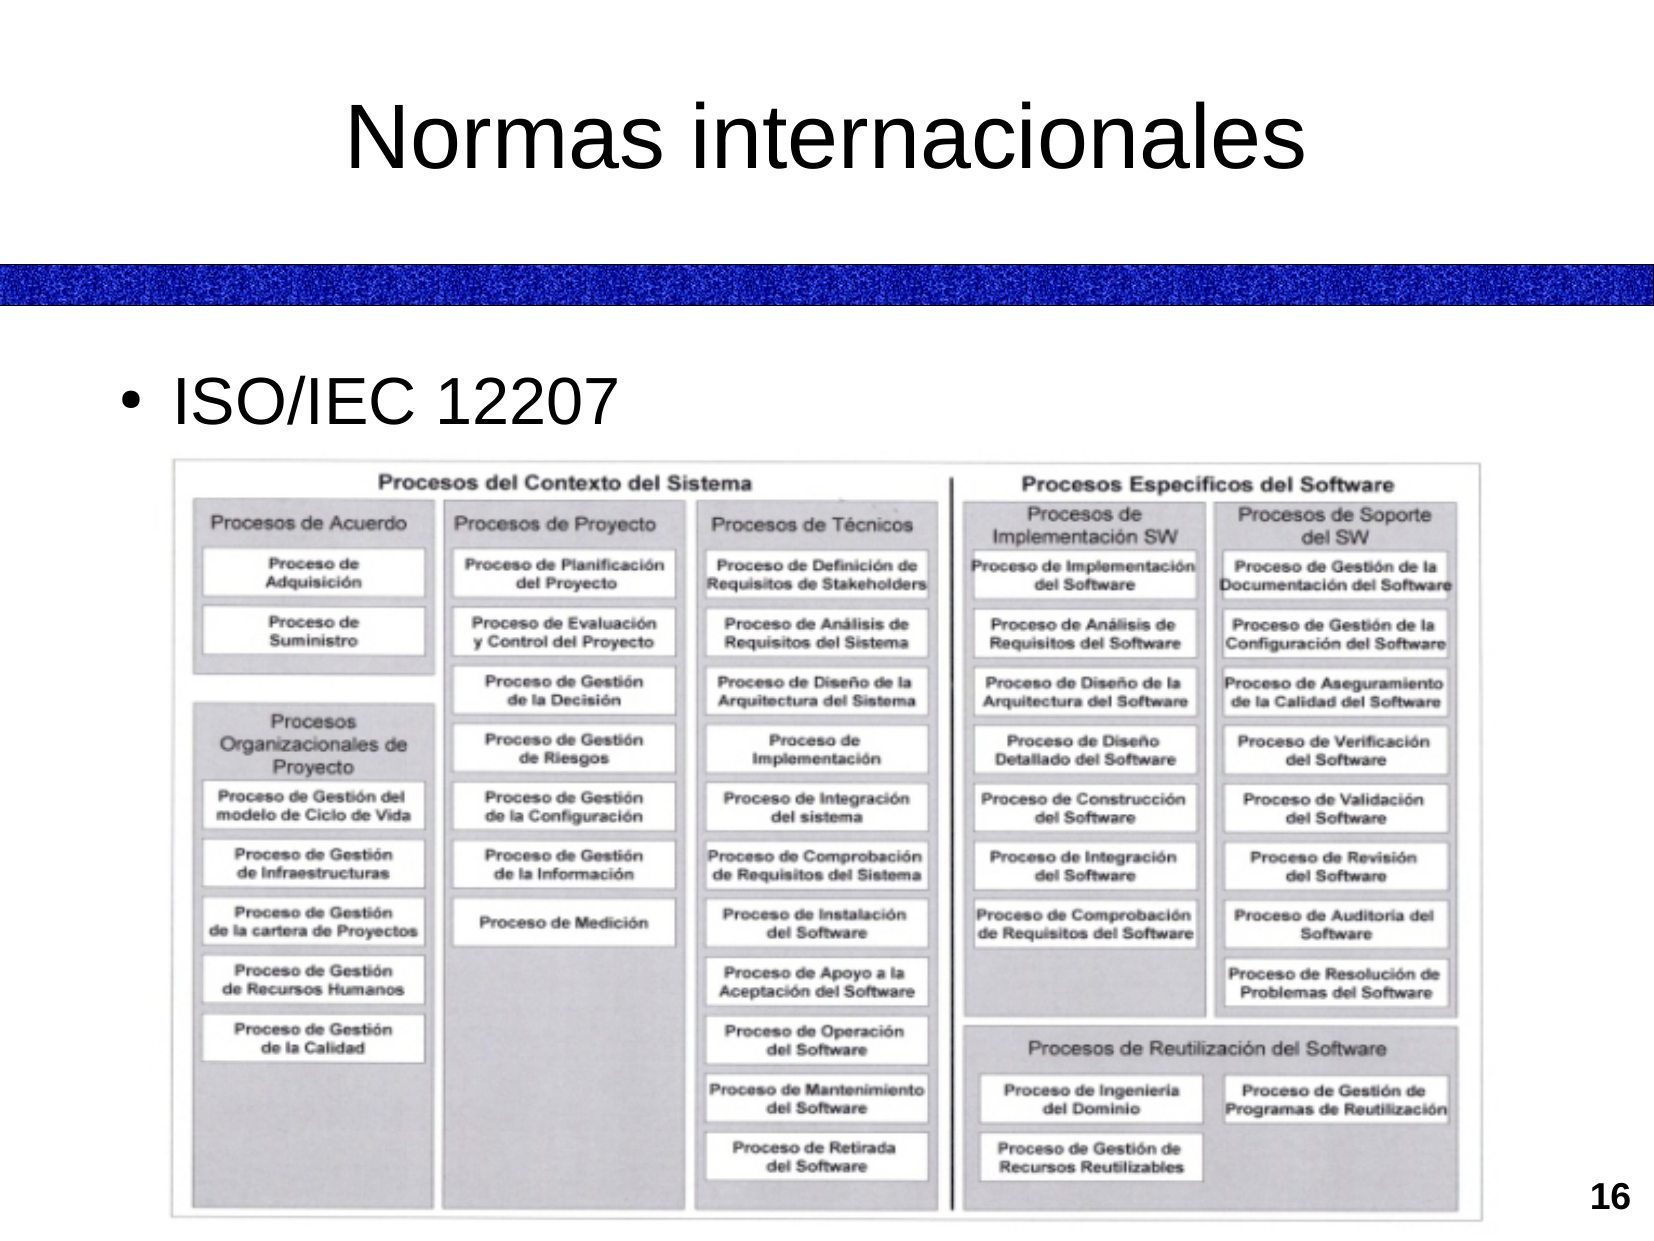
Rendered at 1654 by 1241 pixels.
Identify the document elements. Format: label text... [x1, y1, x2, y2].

list ISO/IEC 12207 [101, 363, 1549, 1183]
text_box <número> [1575, 1168, 1654, 1240]
picture [0, 265, 1653, 305]
picture [150, 449, 1501, 1238]
title Normas internacionales [58, 21, 1595, 253]
